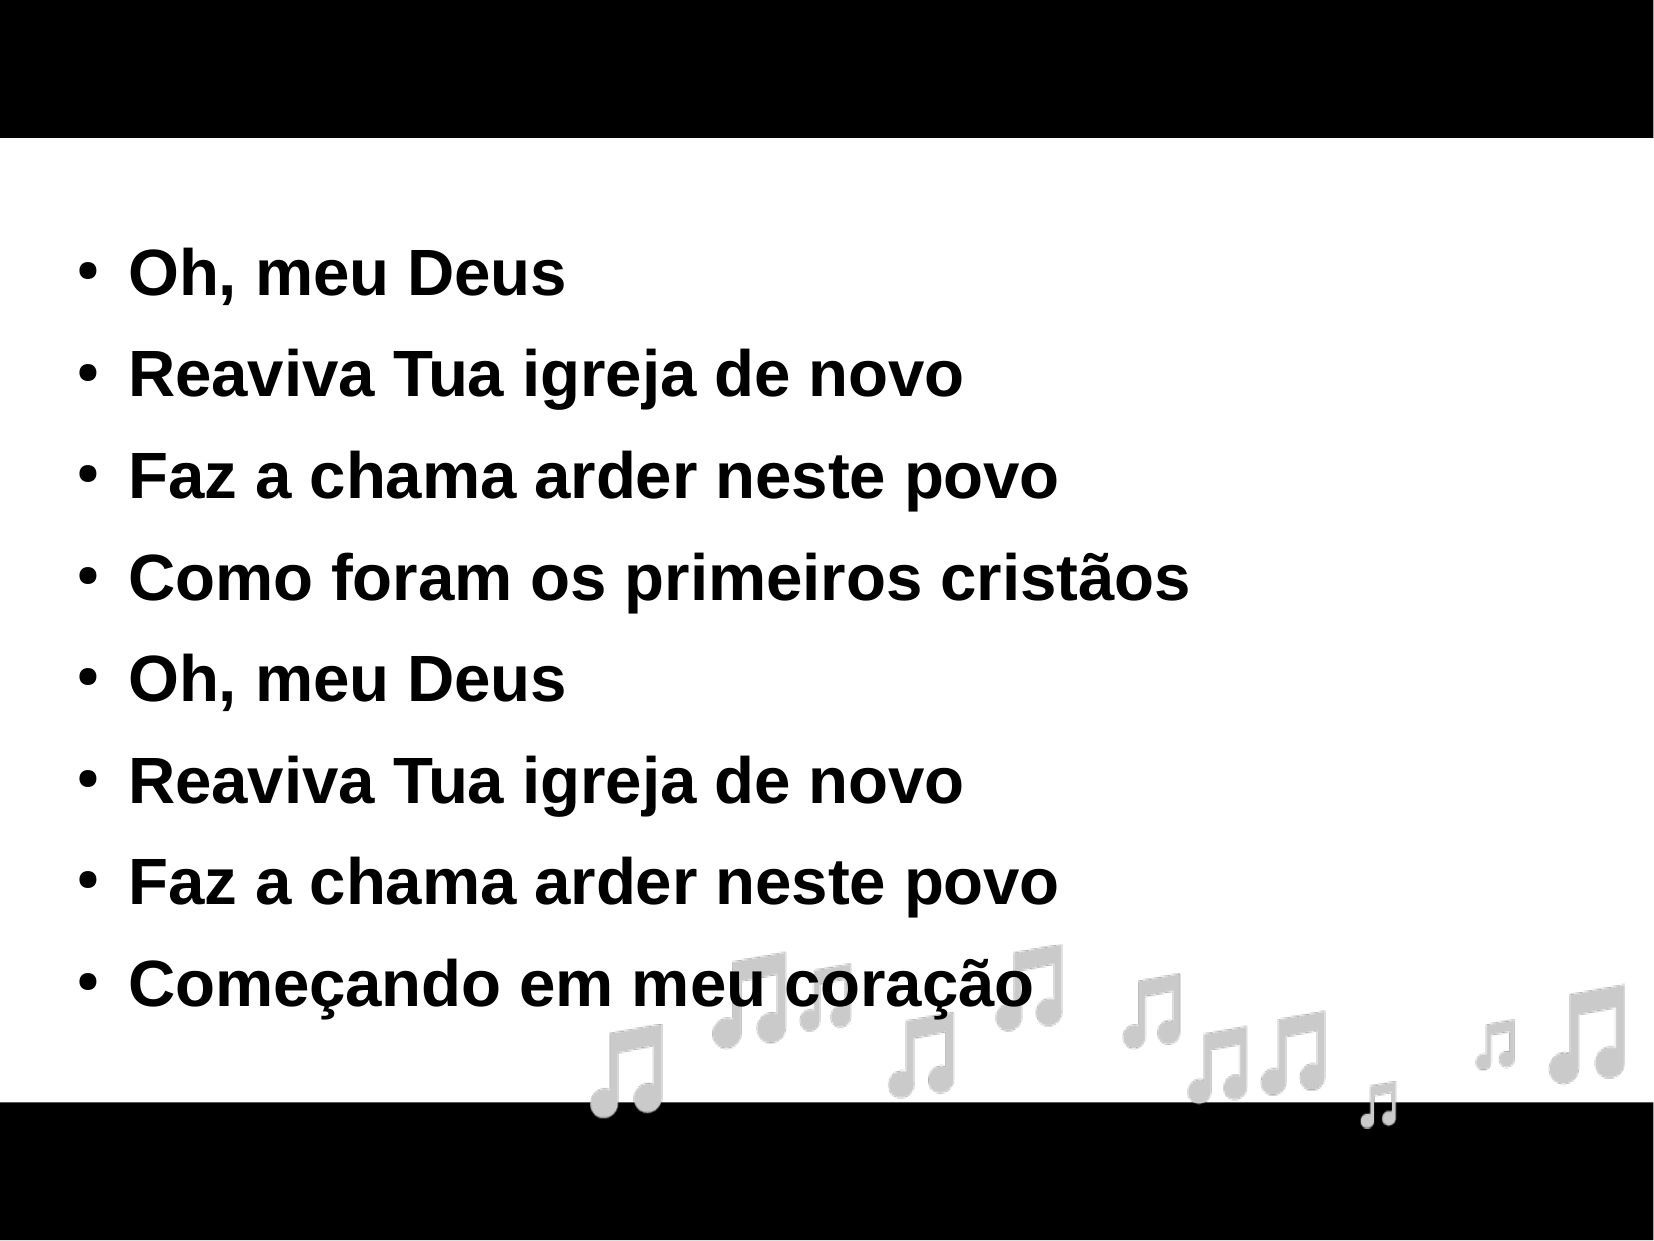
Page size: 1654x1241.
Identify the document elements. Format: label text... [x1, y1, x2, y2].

list Oh, meu Deus Reaviva Tua igreja de novo Faz a chama arder neste povo Como foram os primeiros cristãos Oh, meu Deus Reaviva Tua igreja de novo Faz a chama arder neste povo Começando em meu coração [59, 236, 1595, 1024]
